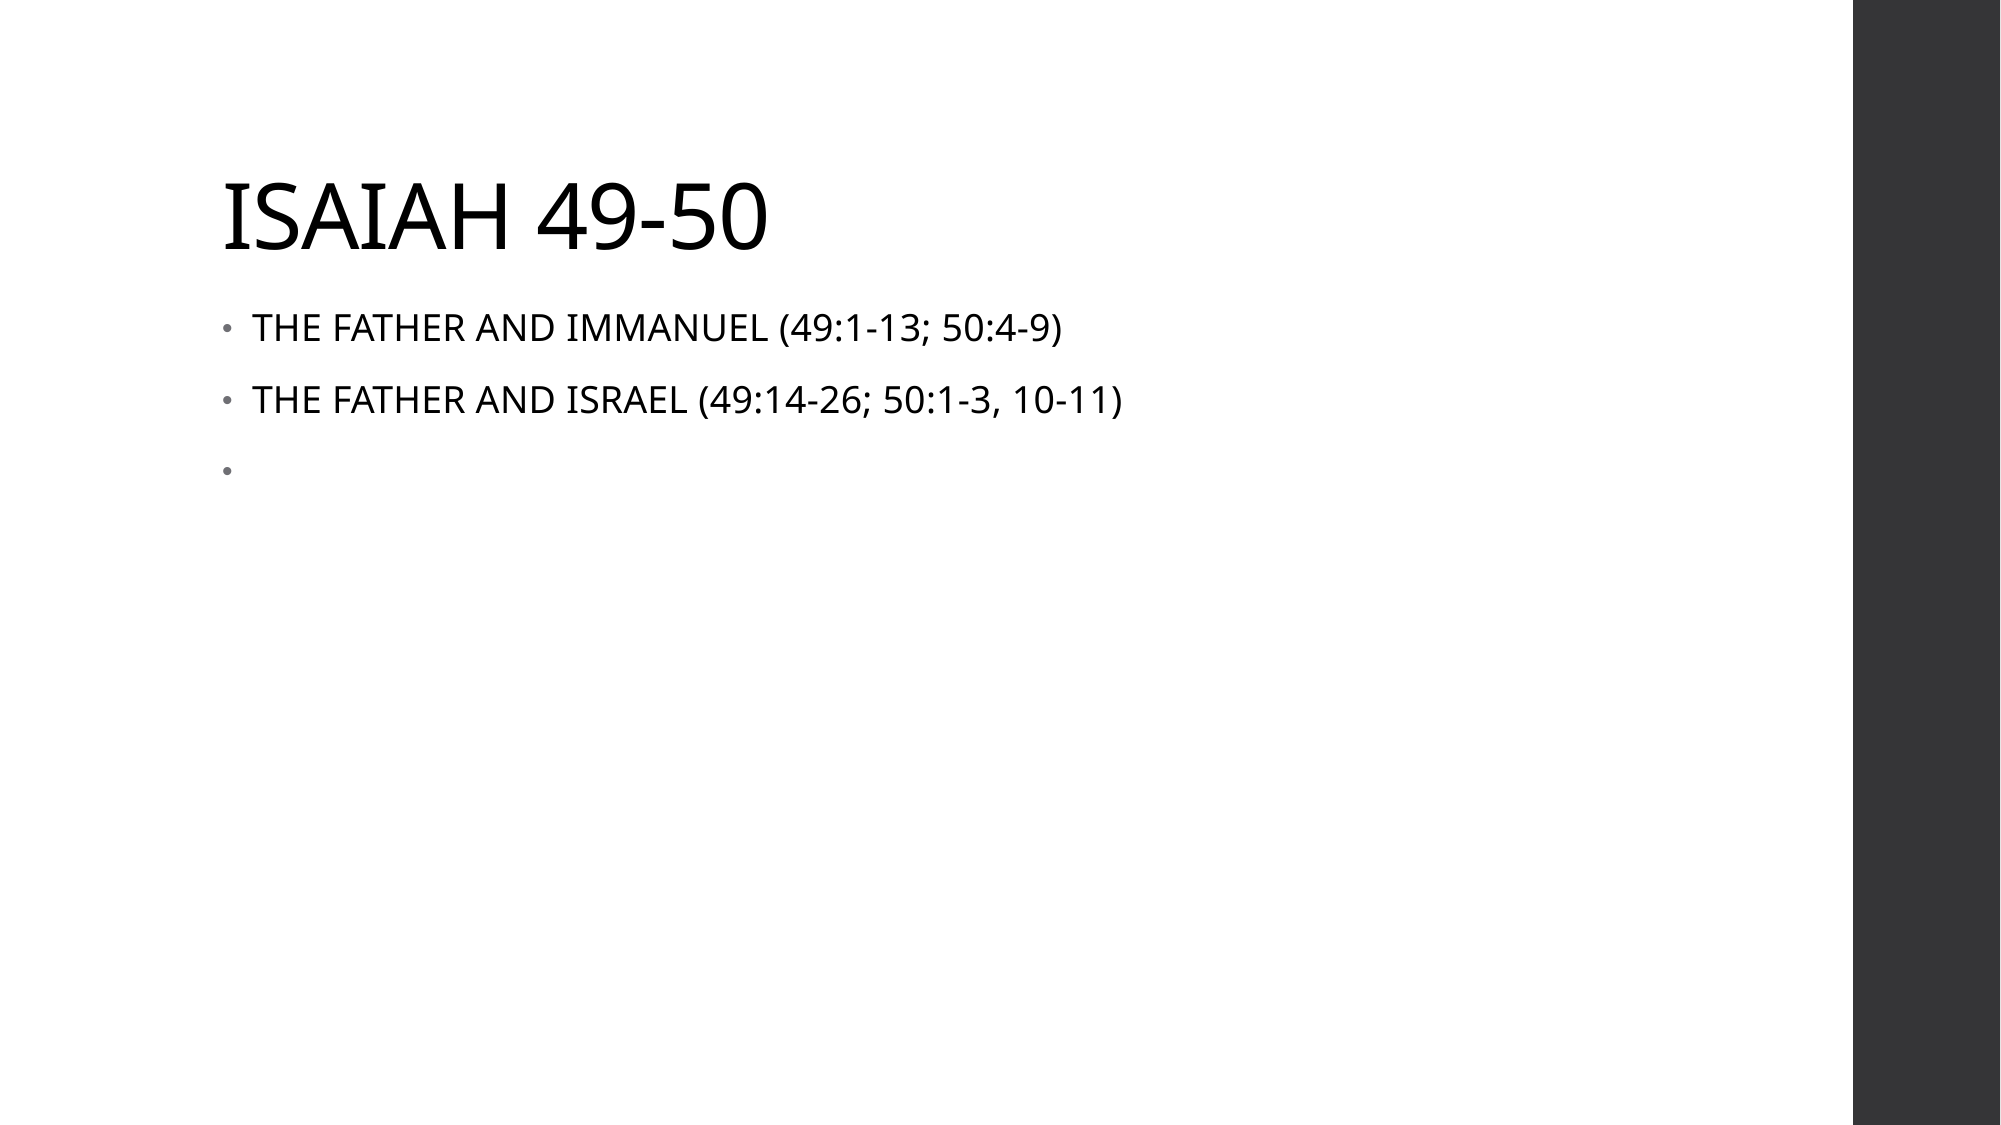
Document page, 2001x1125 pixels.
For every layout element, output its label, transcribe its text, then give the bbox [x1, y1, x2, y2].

title ISAIAH 49-50 [206, 60, 1797, 278]
list THE FATHER AND IMMANUEL (49:1-13; 50:4-9) THE FATHER AND ISRAEL (49:14-26; 50:1-3, 10-11) [206, 299, 1617, 1014]
